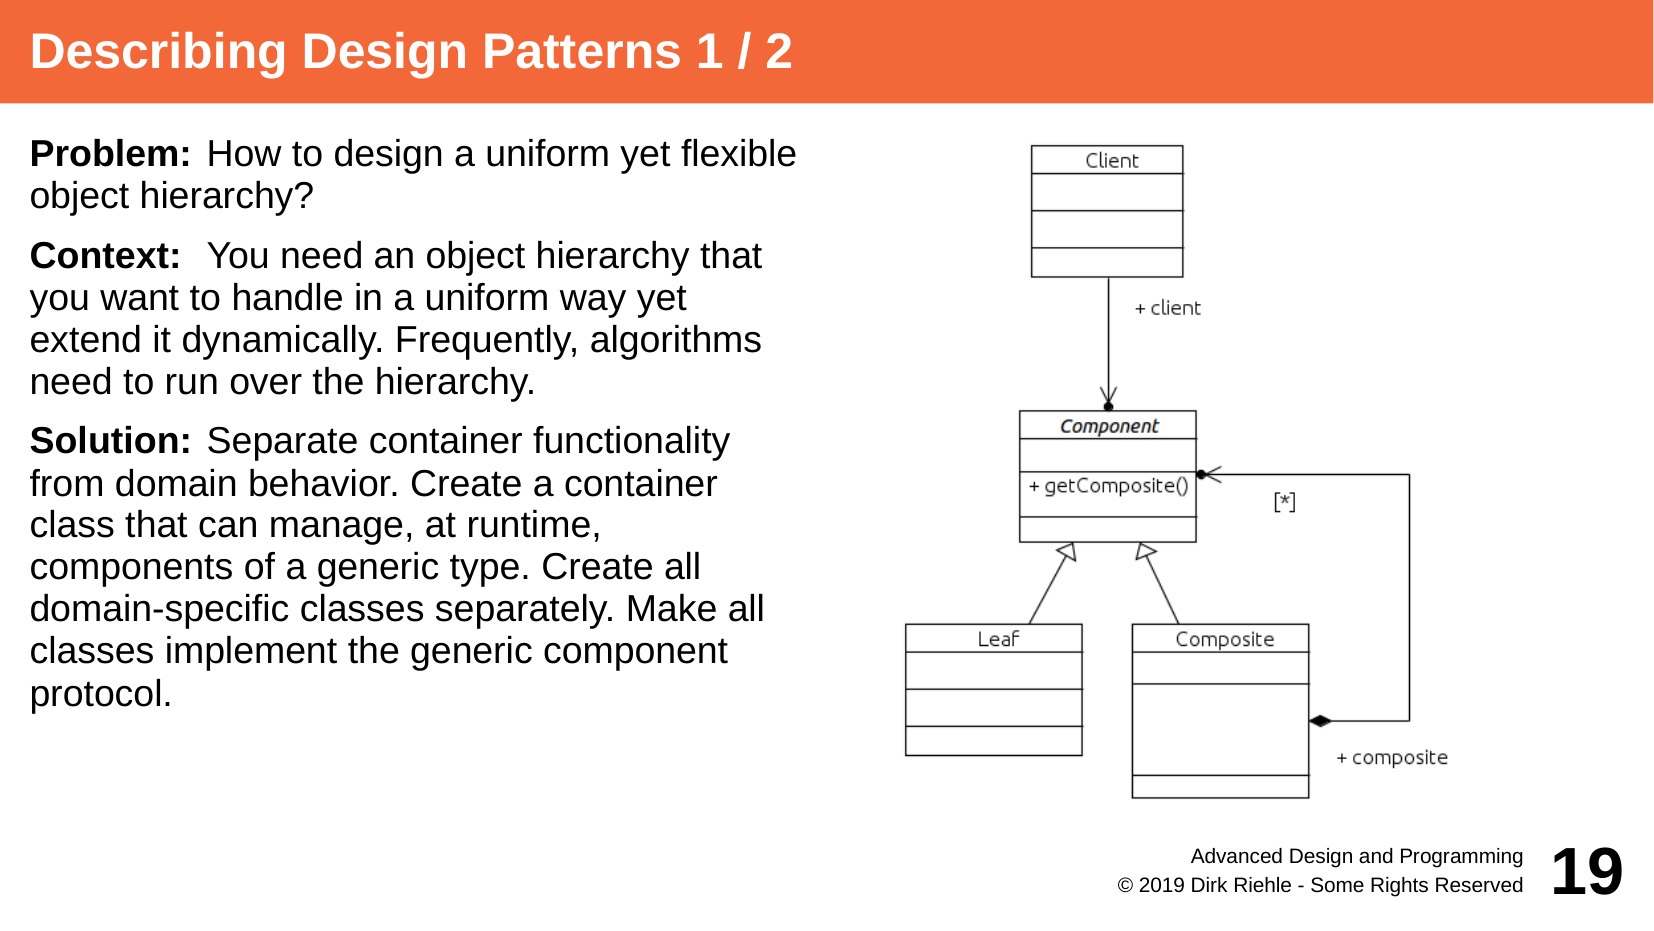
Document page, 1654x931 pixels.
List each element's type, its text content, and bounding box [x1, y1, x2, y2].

title Describing Design Patterns 1 / 2 [0, 0, 1654, 104]
picture [892, 132, 1580, 813]
list Problem: How to design a uniform yet flexible object hierarchy? Context: You need an object hierarchy that you want to handle in a uniform way yet extend it dynamically. Frequently, algorithms need to run over the hierarchy. Solution: Separate container functionality from domain behavior. Create a container class that can manage, at runtime, components of a generic type. Create all domain-specific classes separately. Make all classes implement the generic component protocol. [29, 132, 808, 813]
